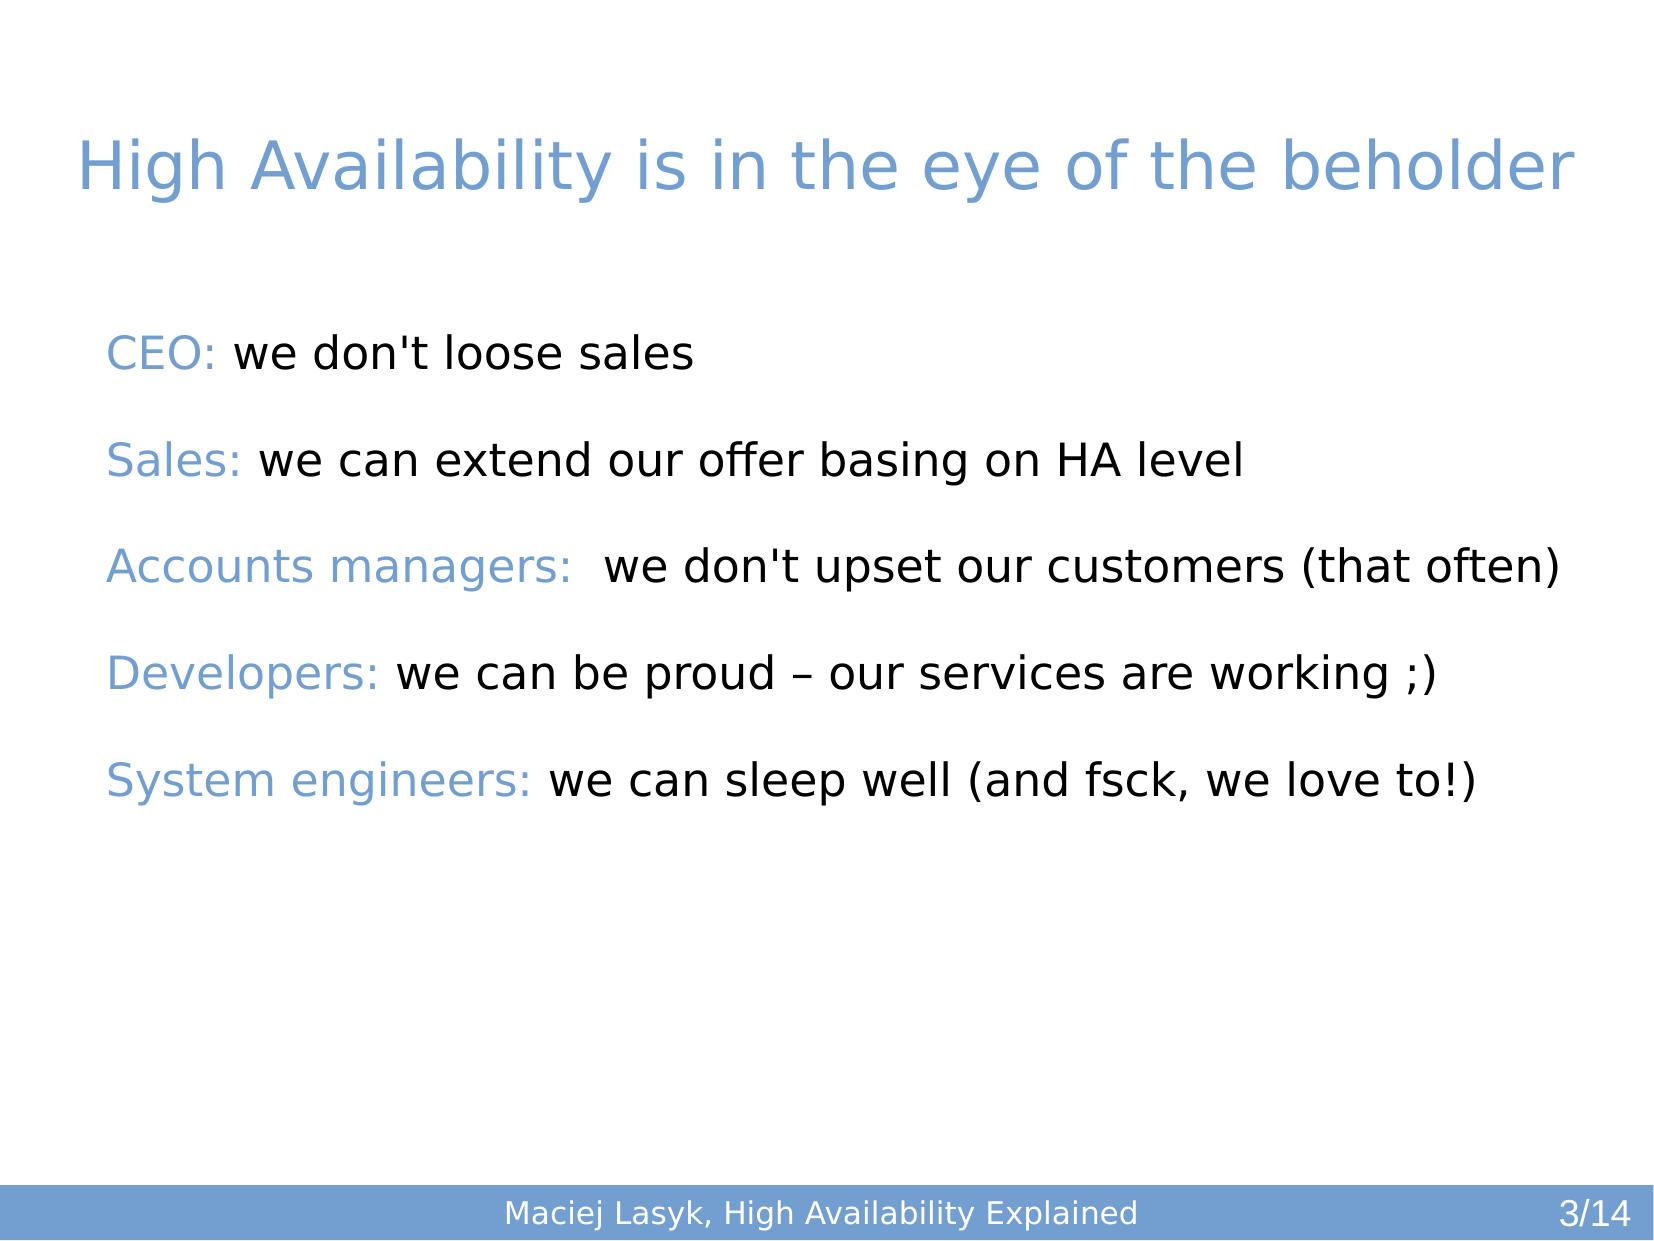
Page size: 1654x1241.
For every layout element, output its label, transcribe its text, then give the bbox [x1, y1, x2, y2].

text_box CEO: we don't loose sales Sales: we can extend our offer basing on HA level Accounts managers: we don't upset our customers (that often) Developers: we can be proud – our services are working ;) System engineers: we can sleep well (and fsck, we love to!) [91, 319, 1577, 815]
text_box Maciej Lasyk, High Availability Explained [489, 1188, 1165, 1240]
text_box 3/14 [1533, 1185, 1647, 1241]
text_box [1647, 1185, 1654, 1241]
text_box High Availability is in the eye of the beholder [61, 120, 1593, 213]
text_box [0, 1185, 1533, 1241]
